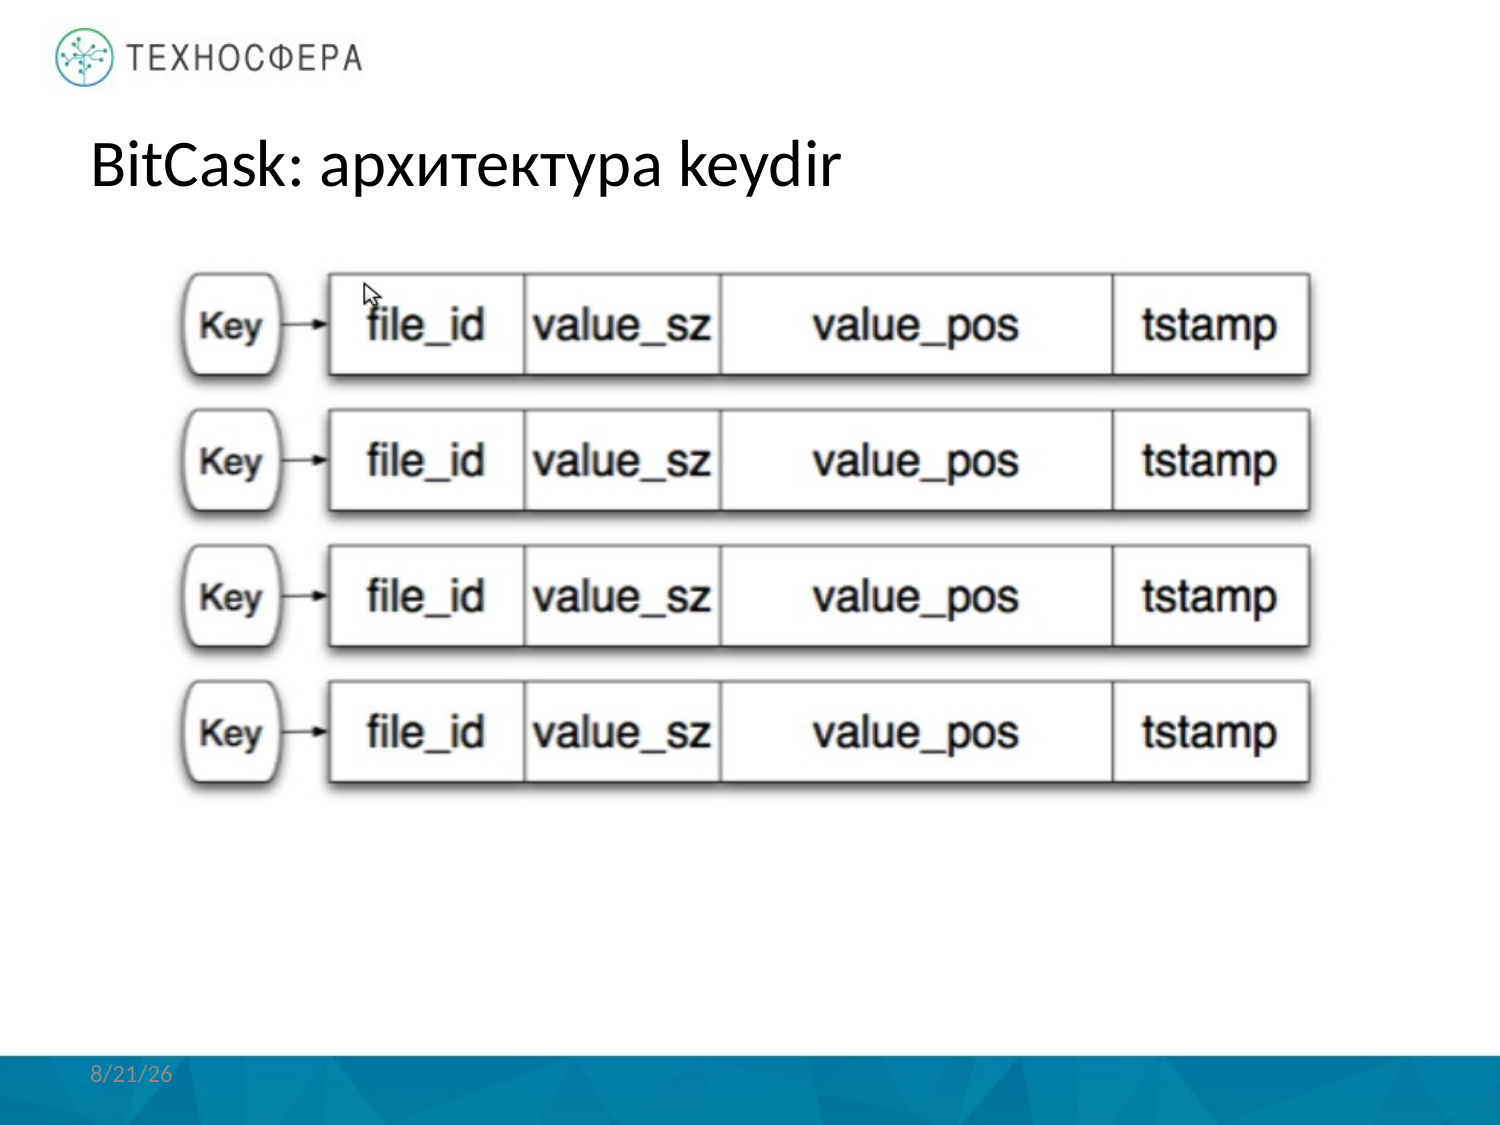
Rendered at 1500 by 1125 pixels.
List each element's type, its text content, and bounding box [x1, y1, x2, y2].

title BitCask: архитектура keydir [90, 99, 1441, 240]
picture [0, 0, 1500, 1057]
